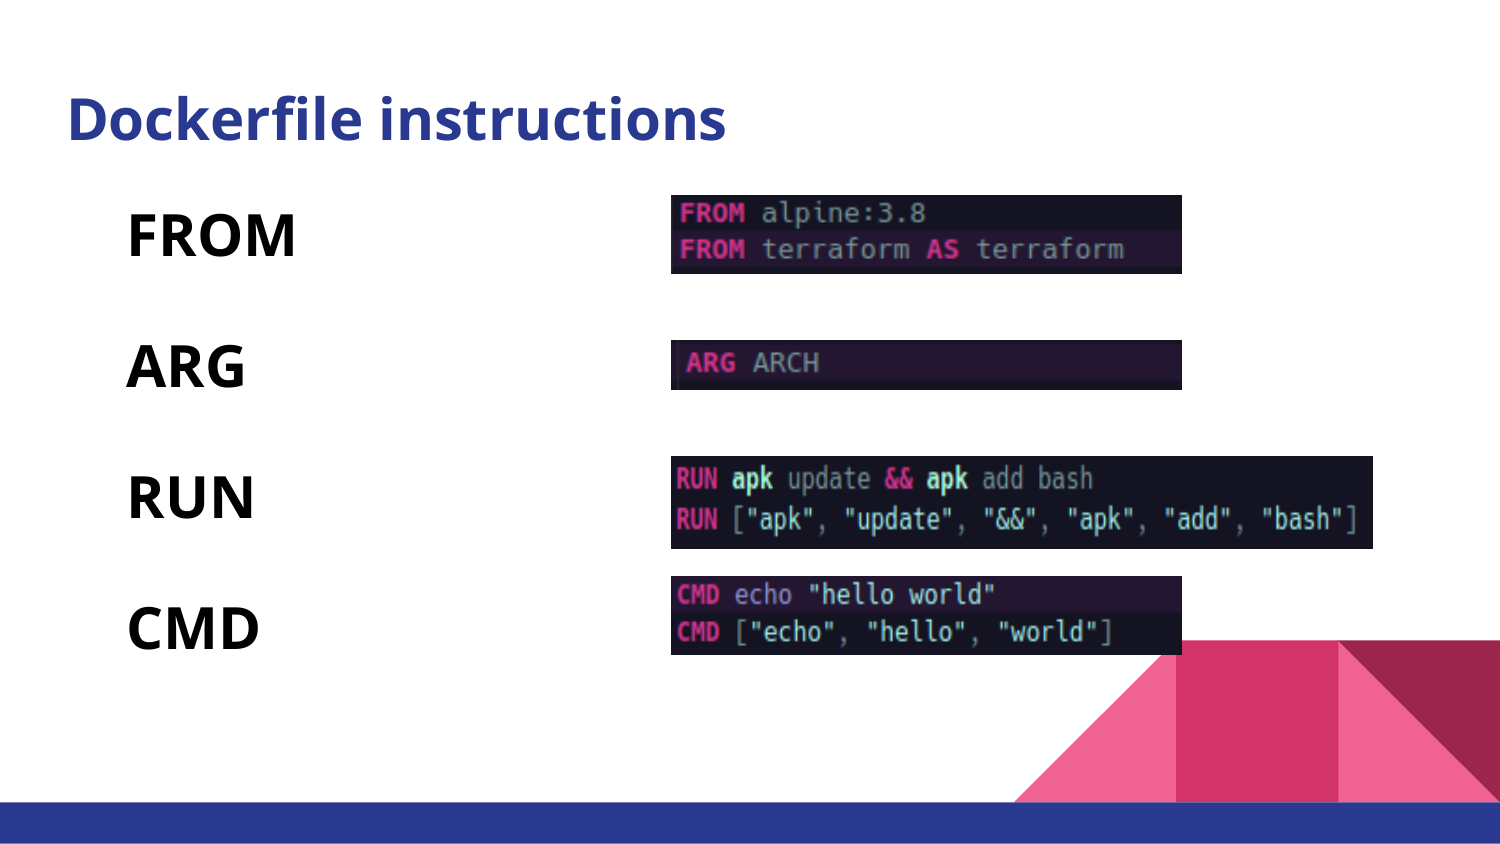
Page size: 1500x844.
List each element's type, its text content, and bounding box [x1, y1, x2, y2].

title Dockerfile instructions [51, 67, 1449, 167]
picture [671, 340, 1182, 390]
text_box CMD [111, 575, 364, 676]
text_box ARG [111, 314, 364, 415]
picture [671, 456, 1373, 549]
text_box FROM [111, 183, 385, 284]
picture [671, 195, 1182, 274]
picture [671, 576, 1182, 655]
text_box RUN [111, 445, 364, 546]
